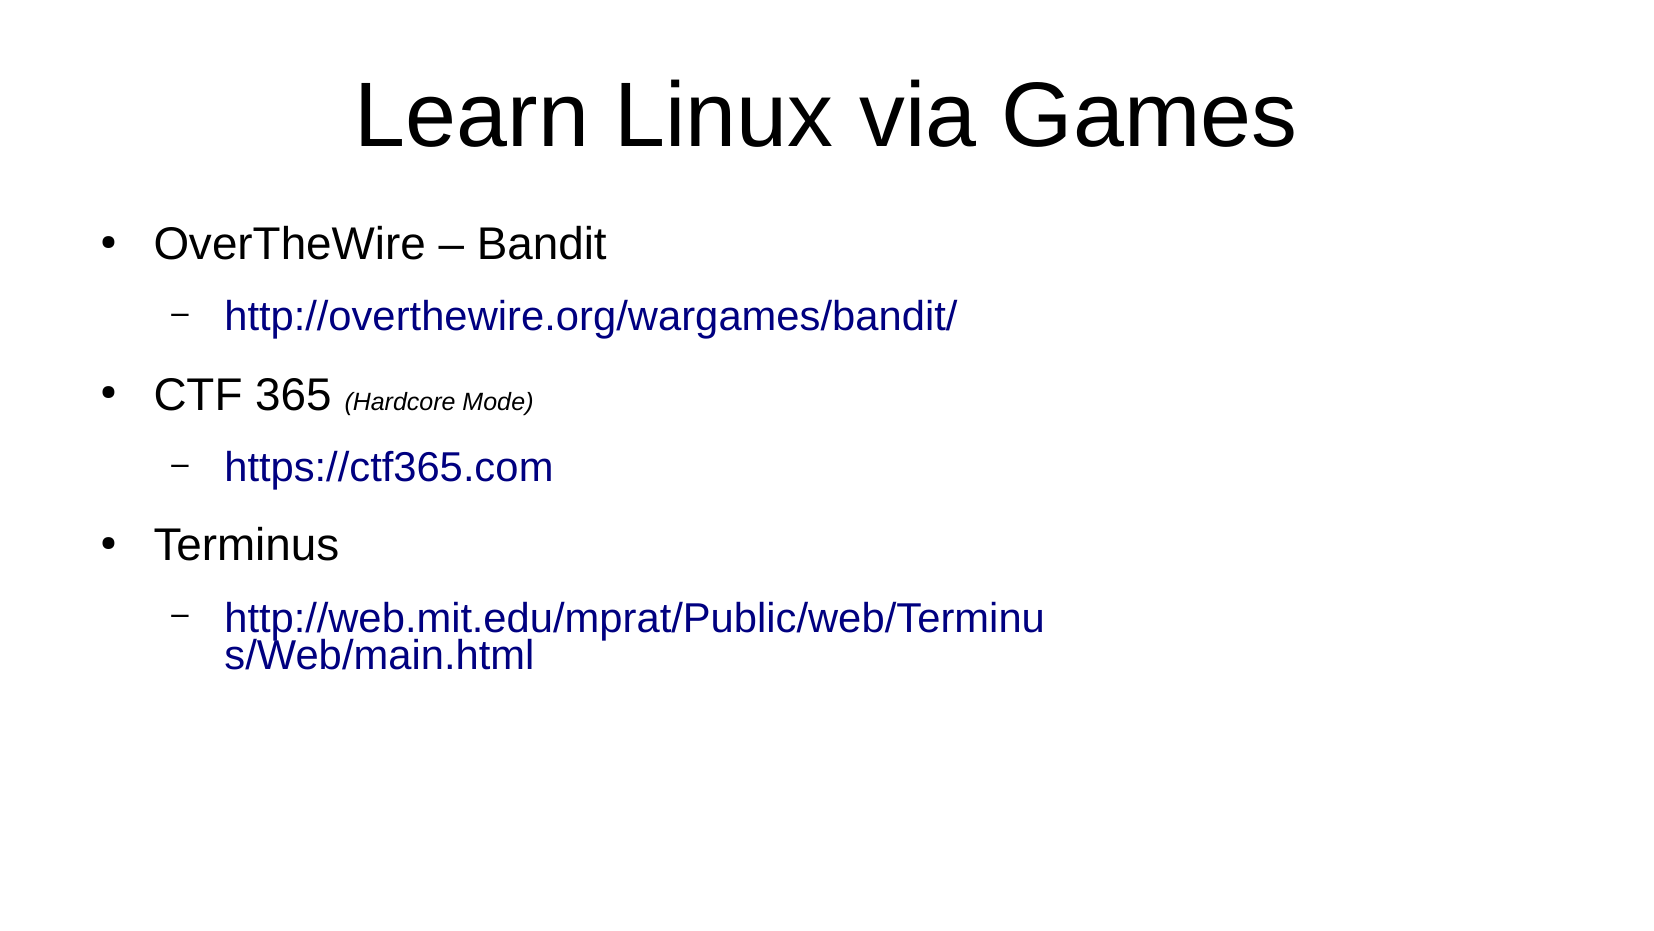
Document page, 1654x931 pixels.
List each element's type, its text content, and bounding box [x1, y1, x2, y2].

list OverTheWire – Bandit http://overthewire.org/wargames/bandit/ CTF 365 (Hardcore Mode) https://ctf365.com Terminus http://web.mit.edu/mprat/Public/web/Terminus/Web/main.html [82, 217, 1051, 758]
title Learn Linux via Games [82, 37, 1571, 193]
